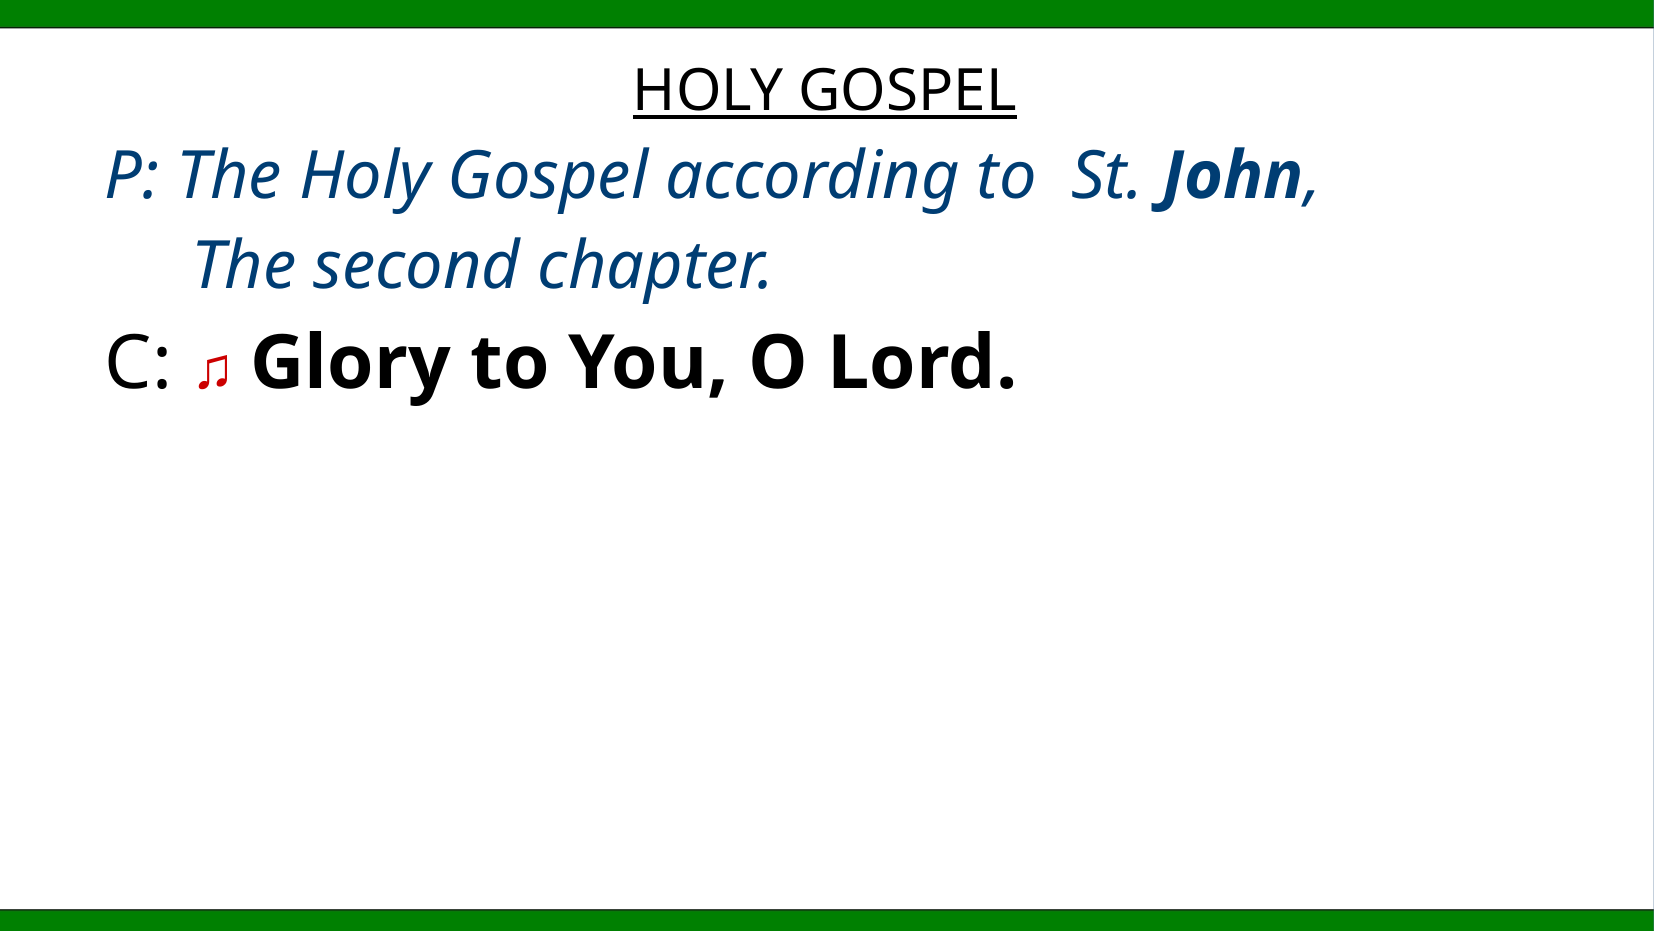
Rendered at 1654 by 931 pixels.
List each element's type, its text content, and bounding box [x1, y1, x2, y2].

picture [0, 0, 1654, 931]
text_box HOLY GOSPEL P: The Holy Gospel according to St. John, The second chapter. C: ♫ Glory to You, O Lord. [90, 40, 1561, 448]
